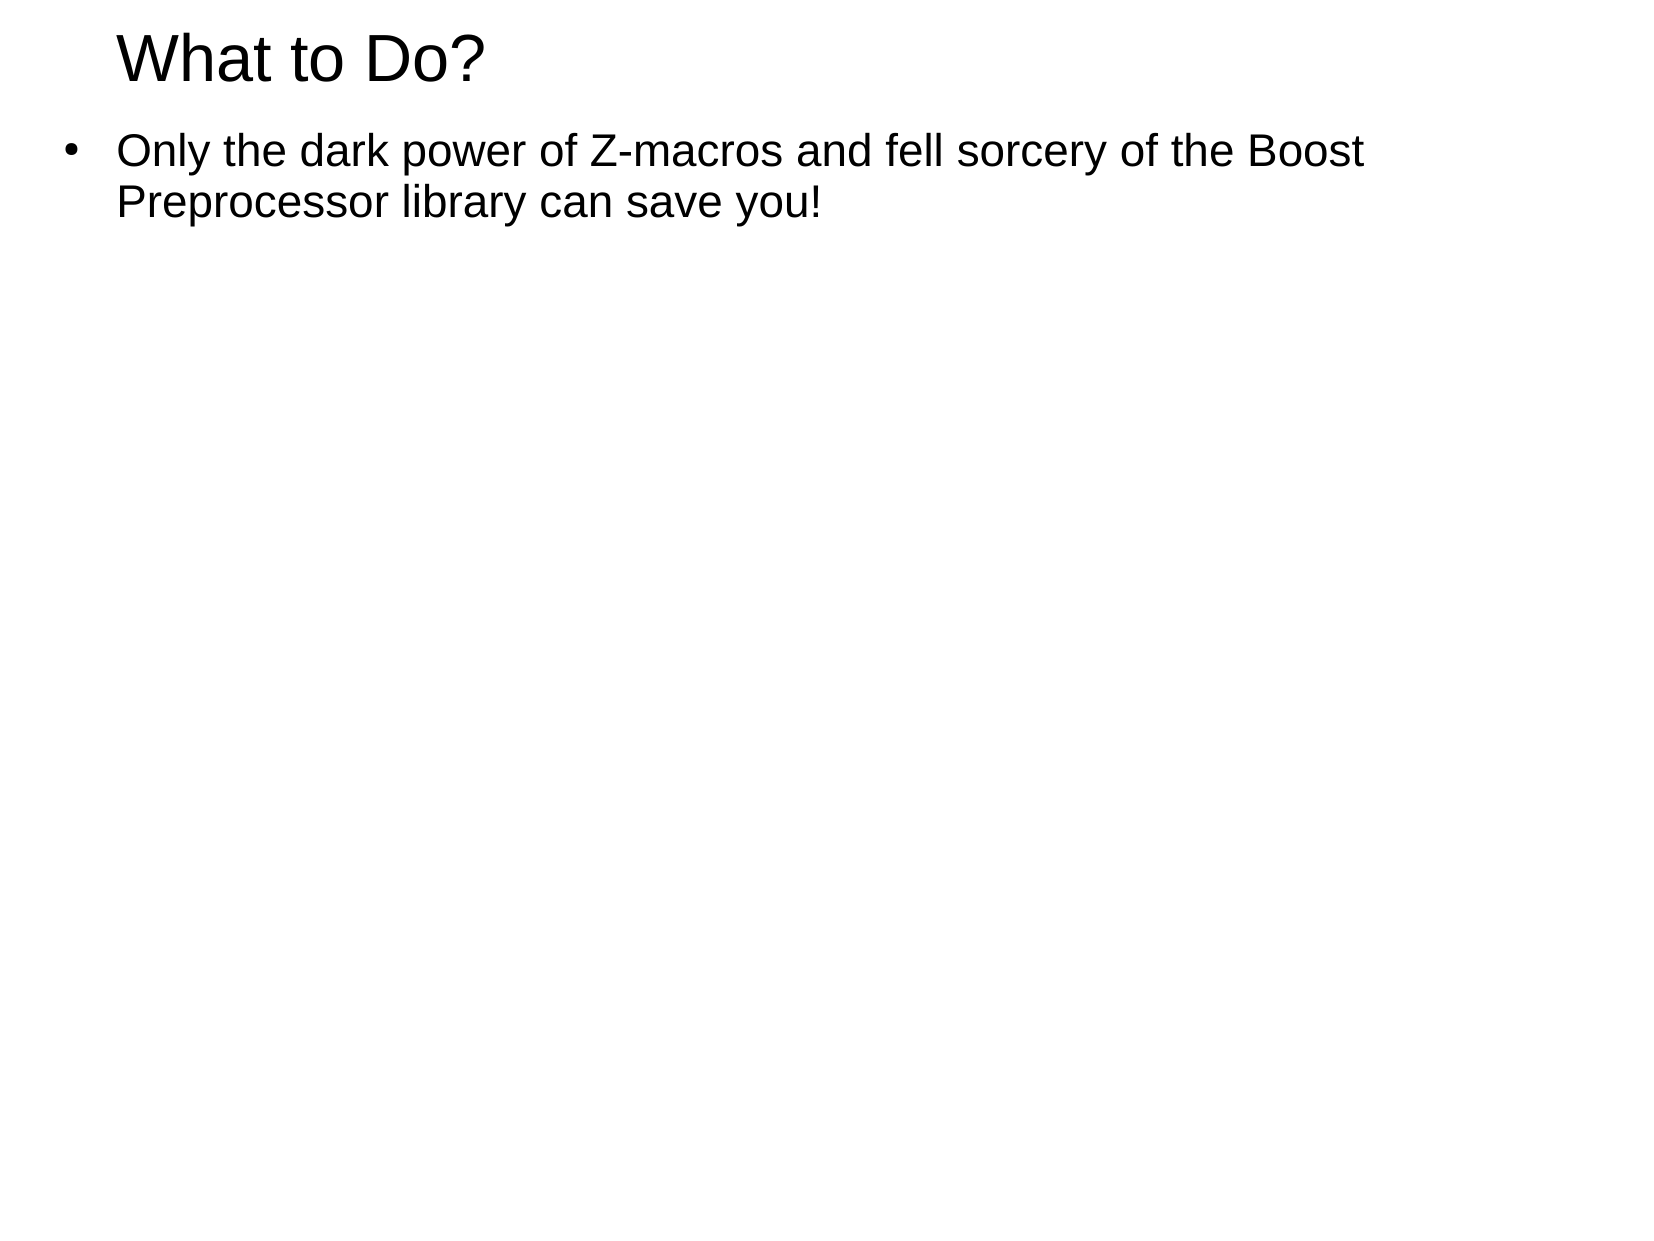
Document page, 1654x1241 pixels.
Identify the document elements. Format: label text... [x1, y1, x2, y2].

list What to Do? Only the dark power of Z-macros and fell sorcery of the Boost Preprocessor library can save you! [45, 20, 1534, 1191]
